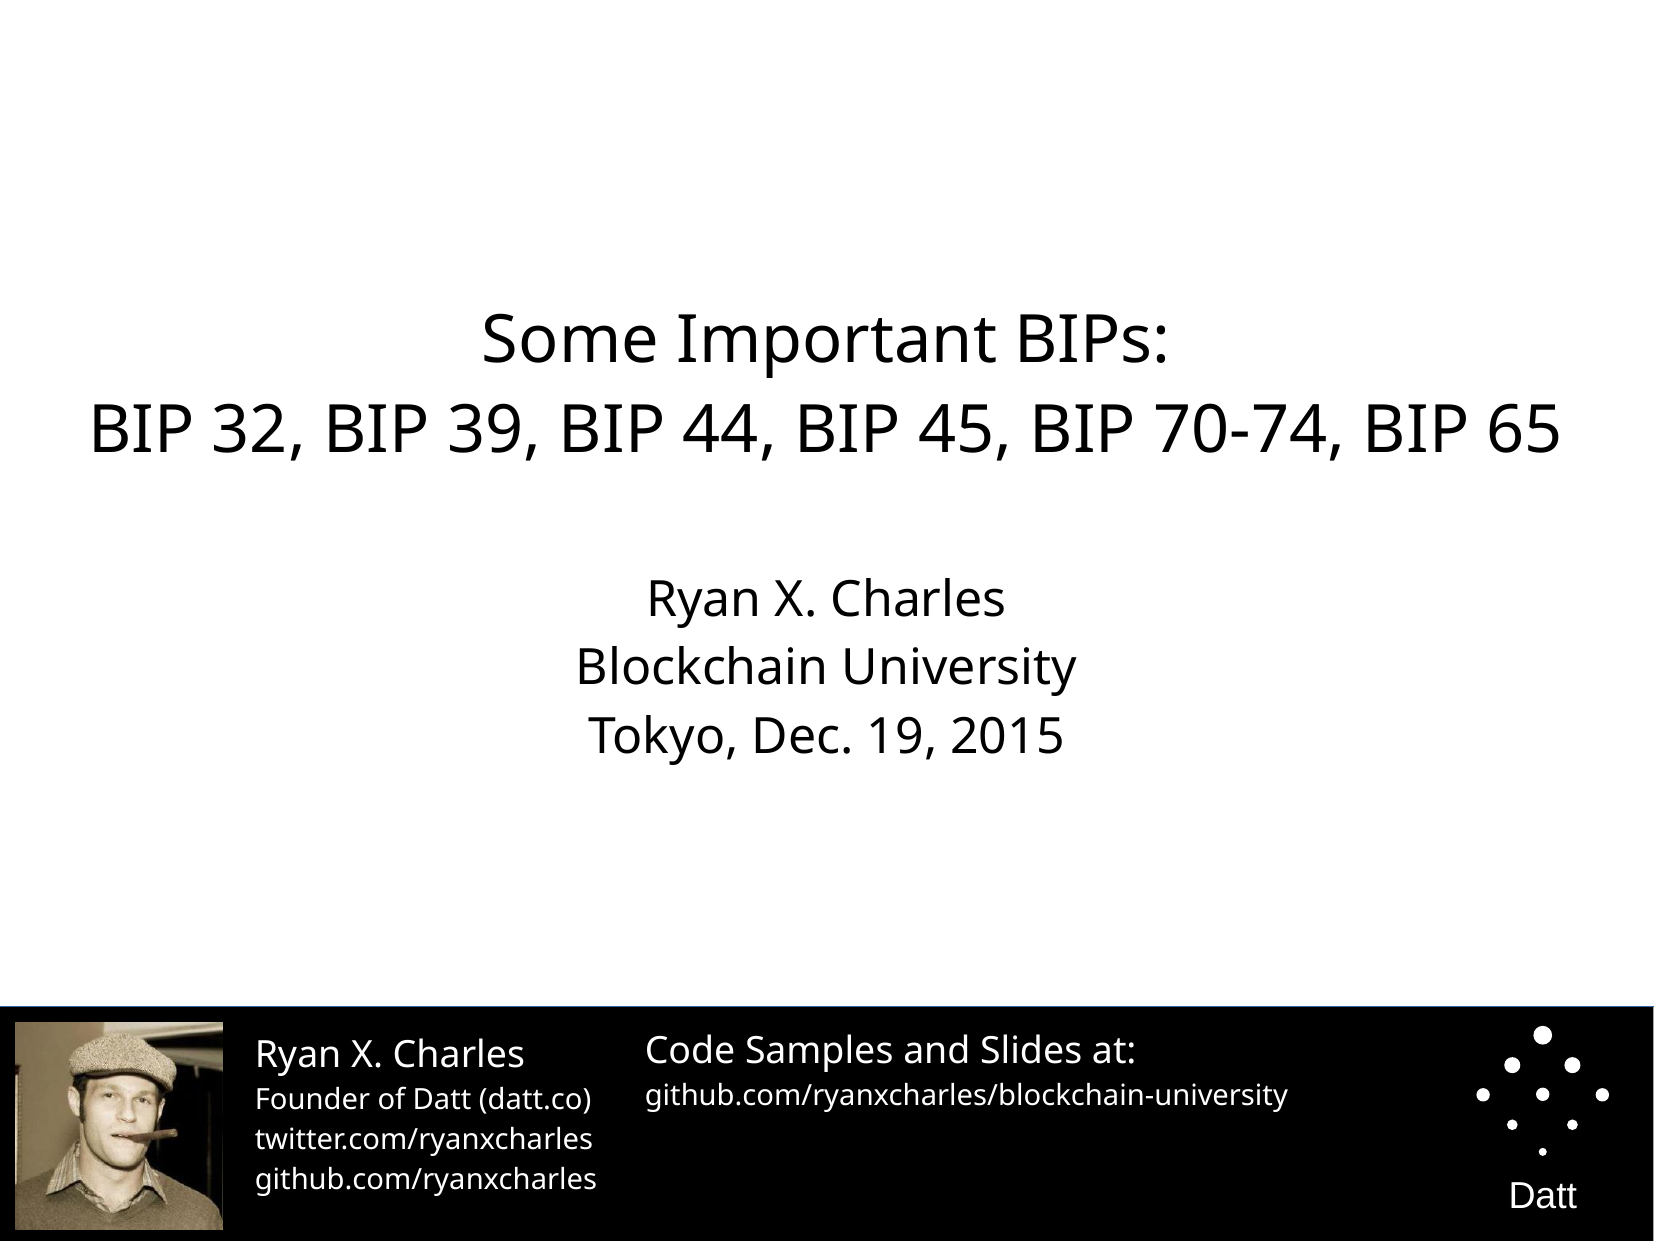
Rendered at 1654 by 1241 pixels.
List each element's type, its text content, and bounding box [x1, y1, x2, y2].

subtitle Some Important BIPs: BIP 32, BIP 39, BIP 44, BIP 45, BIP 70-74, BIP 65 Ryan X. Charles Blockchain University Tokyo, Dec. 19, 2015 [82, 49, 1571, 1010]
text_box Datt [1452, 1167, 1633, 1241]
picture [15, 1022, 223, 1231]
text_box [0, 1006, 1654, 1241]
picture [1475, 1023, 1611, 1159]
text_box Ryan X. Charles Founder of Datt (datt.co) twitter.com/ryanxcharles github.com/ryanxcharles [240, 1020, 976, 1241]
text_box Code Samples and Slides at: github.com/ryanxcharles/blockchain-university [630, 1015, 1403, 1156]
